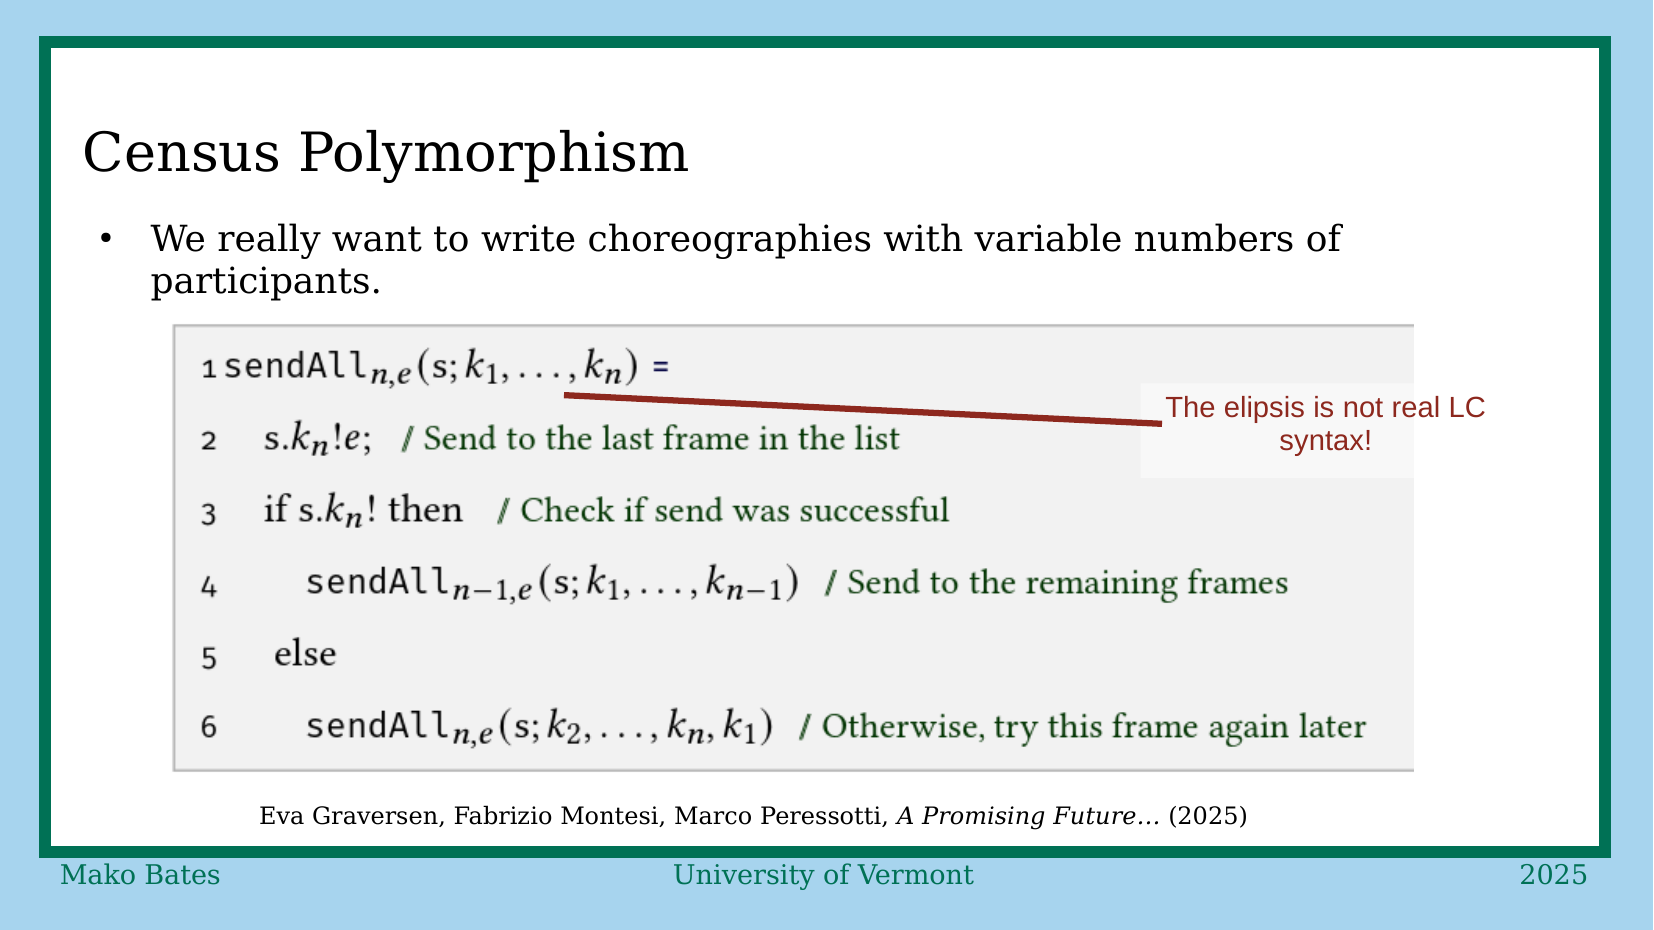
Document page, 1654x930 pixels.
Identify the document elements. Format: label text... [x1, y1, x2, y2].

picture [160, 312, 1414, 783]
text_box The elipsis is not real LC syntax! [1140, 383, 1512, 478]
text_box [687, 864, 691, 877]
title Census Polymorphism [82, 101, 1571, 205]
list We really want to write choreographies with variable numbers of participants. Eva Graversen, Fabrizio Montesi, Marco Peressotti, A Promising Future… (2025) [82, 217, 1571, 836]
